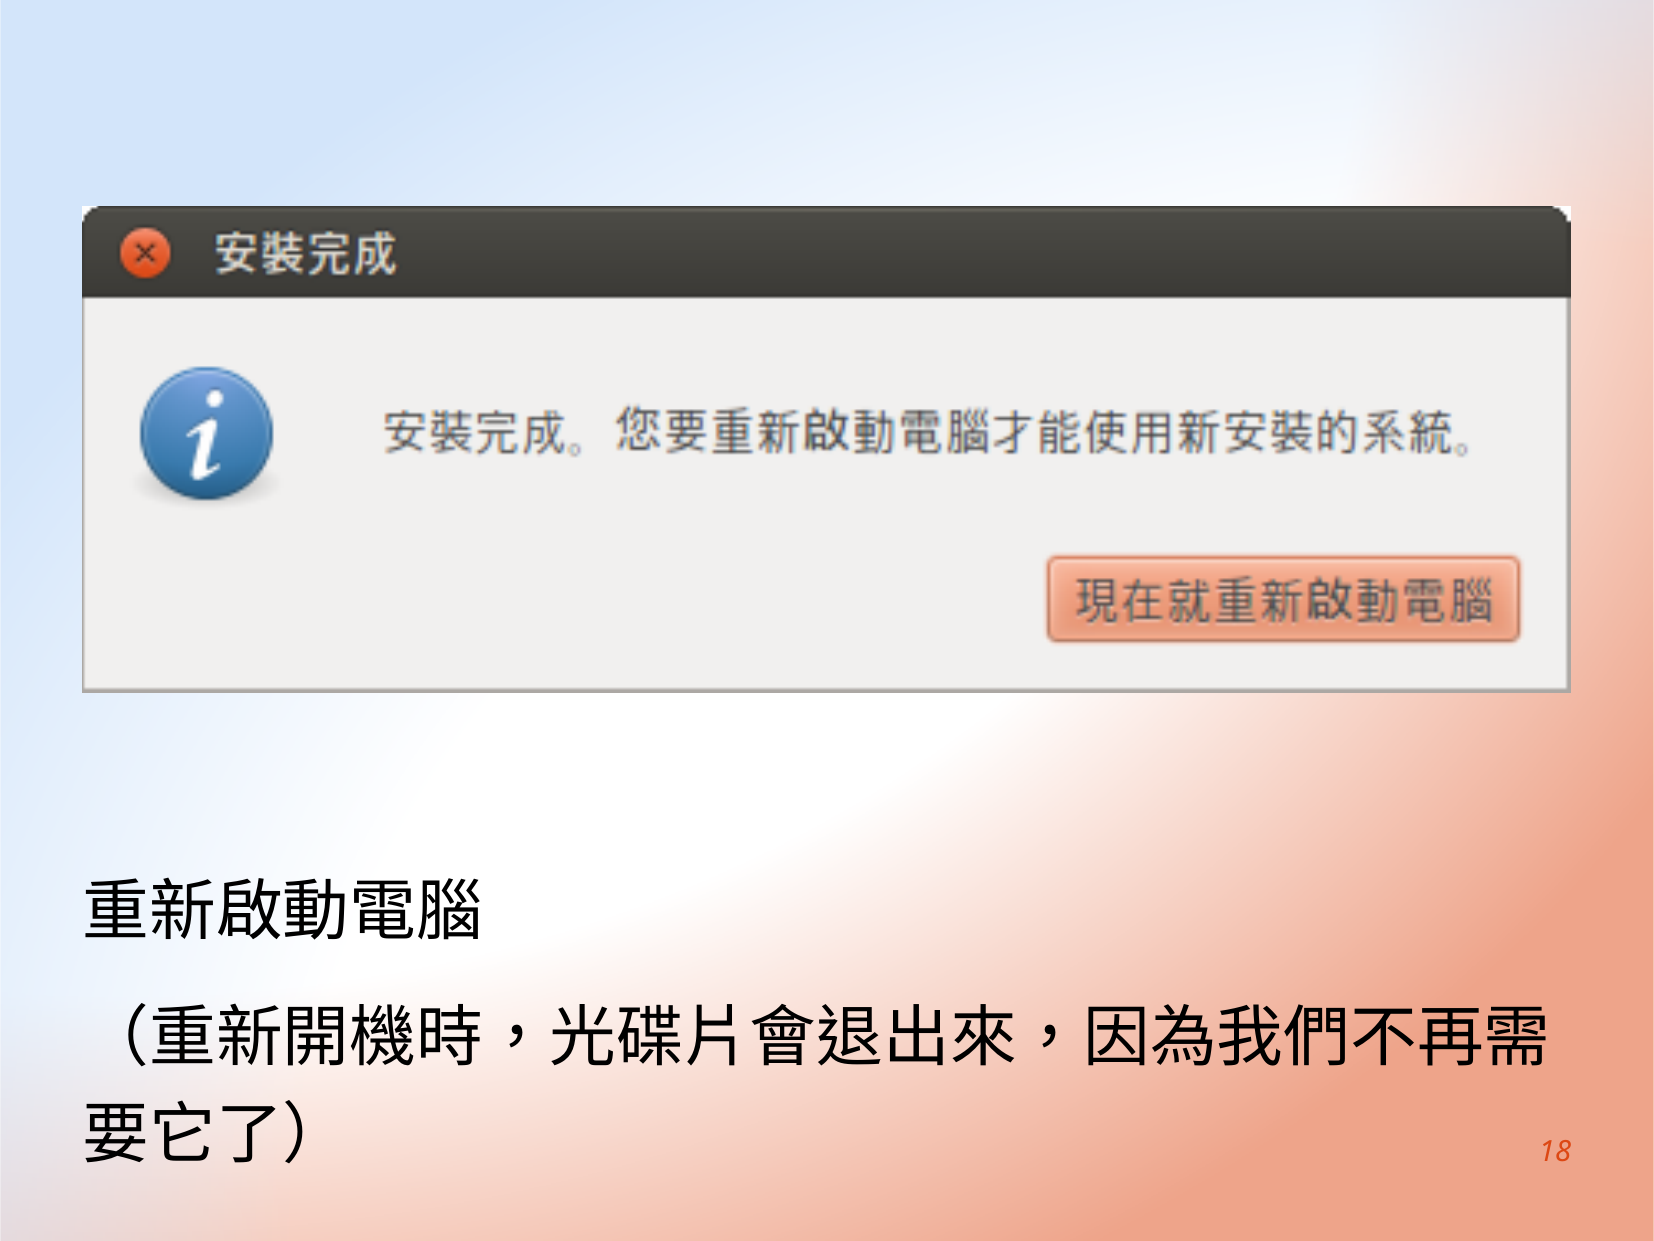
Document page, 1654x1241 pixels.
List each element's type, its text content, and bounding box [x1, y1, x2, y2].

picture [0, 0, 1654, 1241]
list 重新啟動電腦 （重新開機時，光碟片會退出來，因為我們不再需要它了） [82, 857, 1571, 1201]
